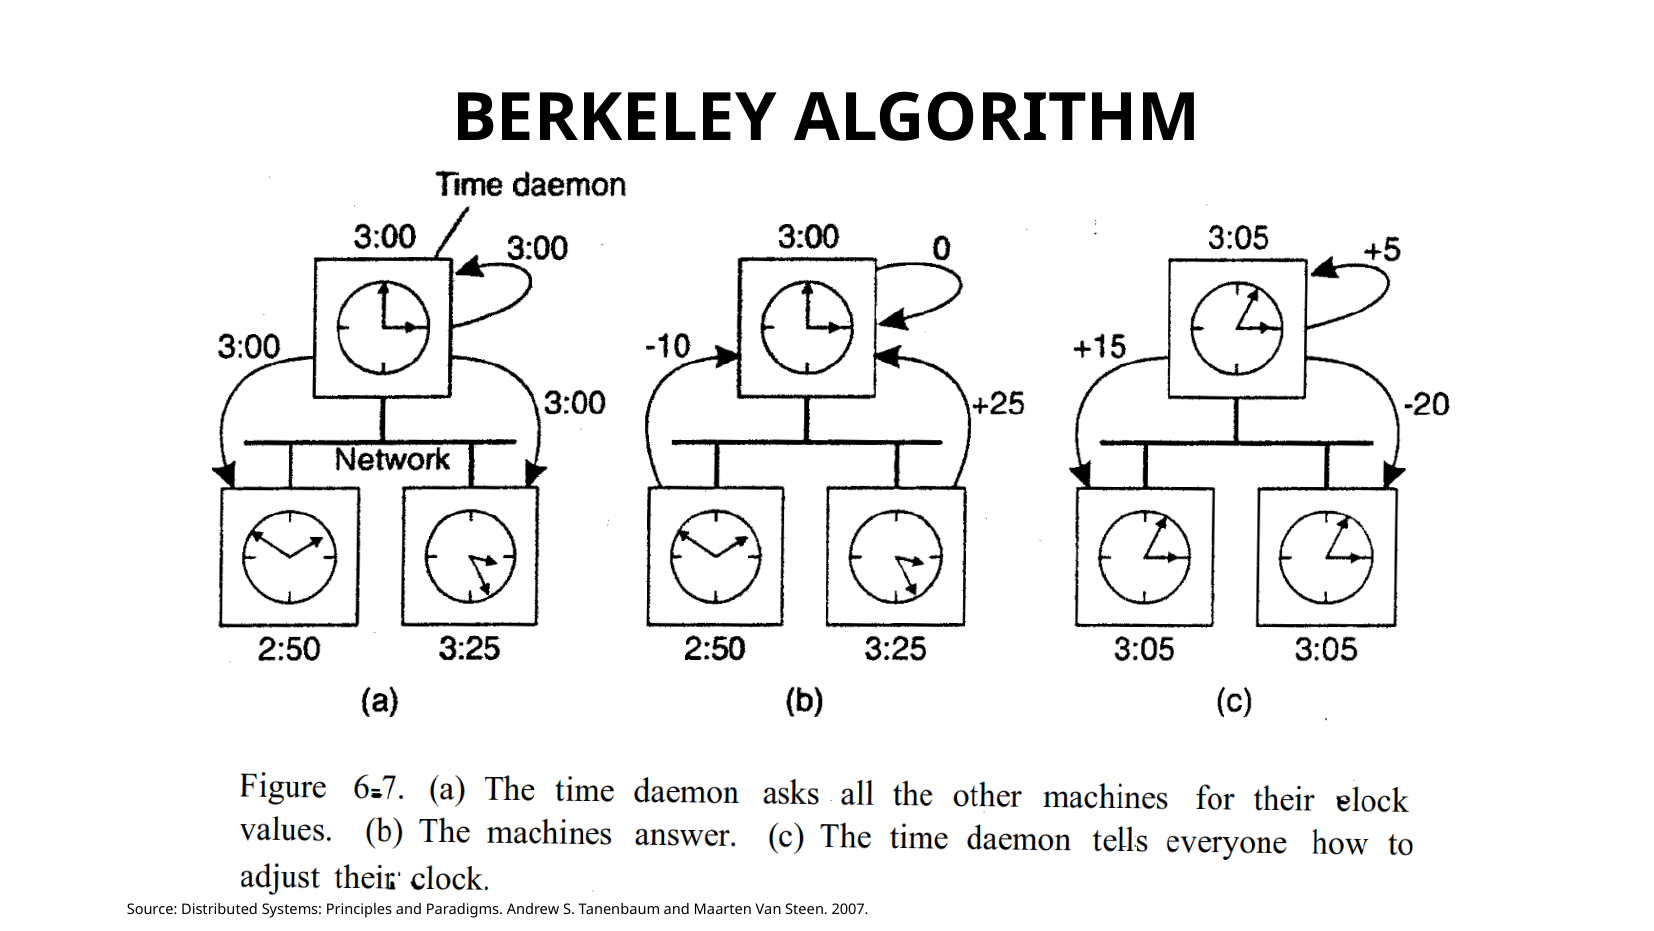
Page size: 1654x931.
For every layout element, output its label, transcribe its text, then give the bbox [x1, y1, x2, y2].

picture [193, 161, 1461, 919]
title BERKELEY ALGORITHM [82, 36, 1571, 193]
text_box Source: Distributed Systems: Principles and Paradigms. Andrew S. Tanenbaum and Maarten Van Steen. 2007. [112, 891, 1016, 925]
